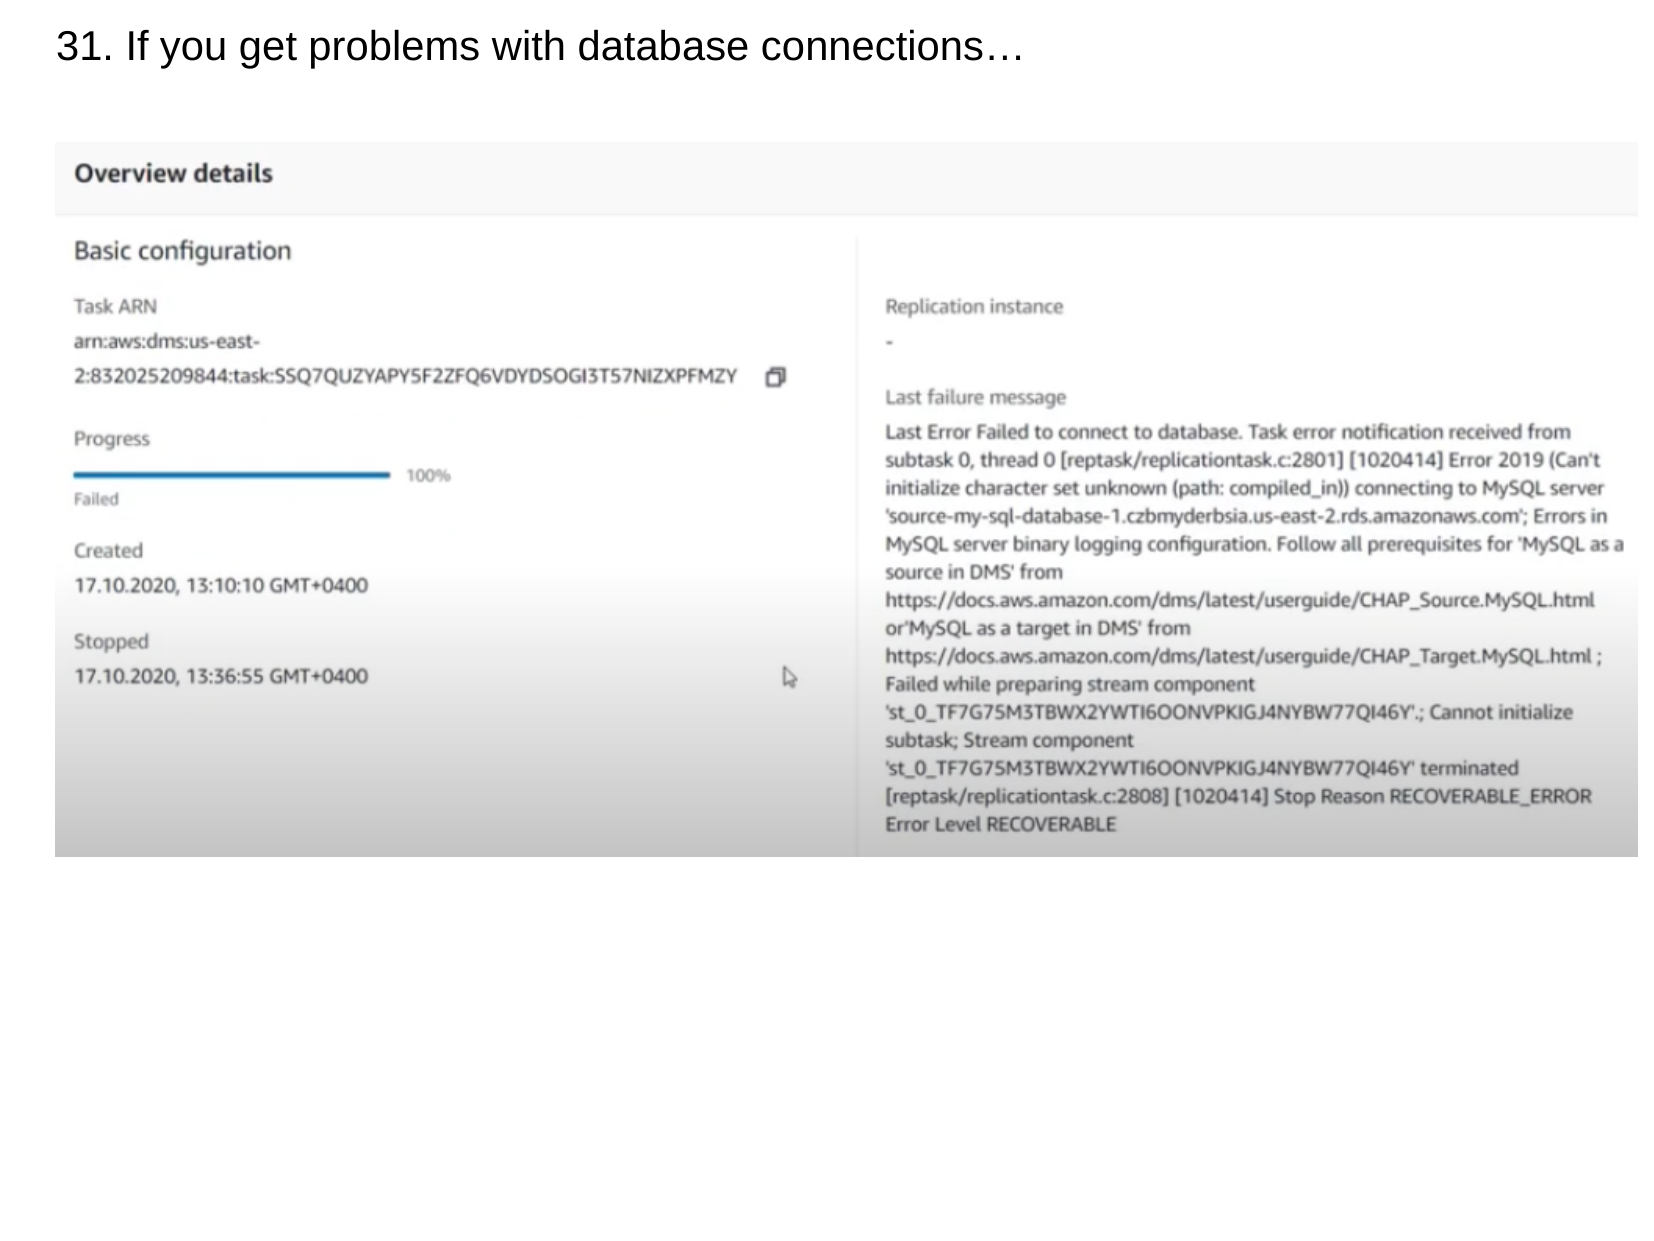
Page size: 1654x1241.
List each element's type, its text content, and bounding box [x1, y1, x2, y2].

text_box 31. If you get problems with database connections… [55, 18, 1545, 92]
picture [55, 142, 1638, 857]
